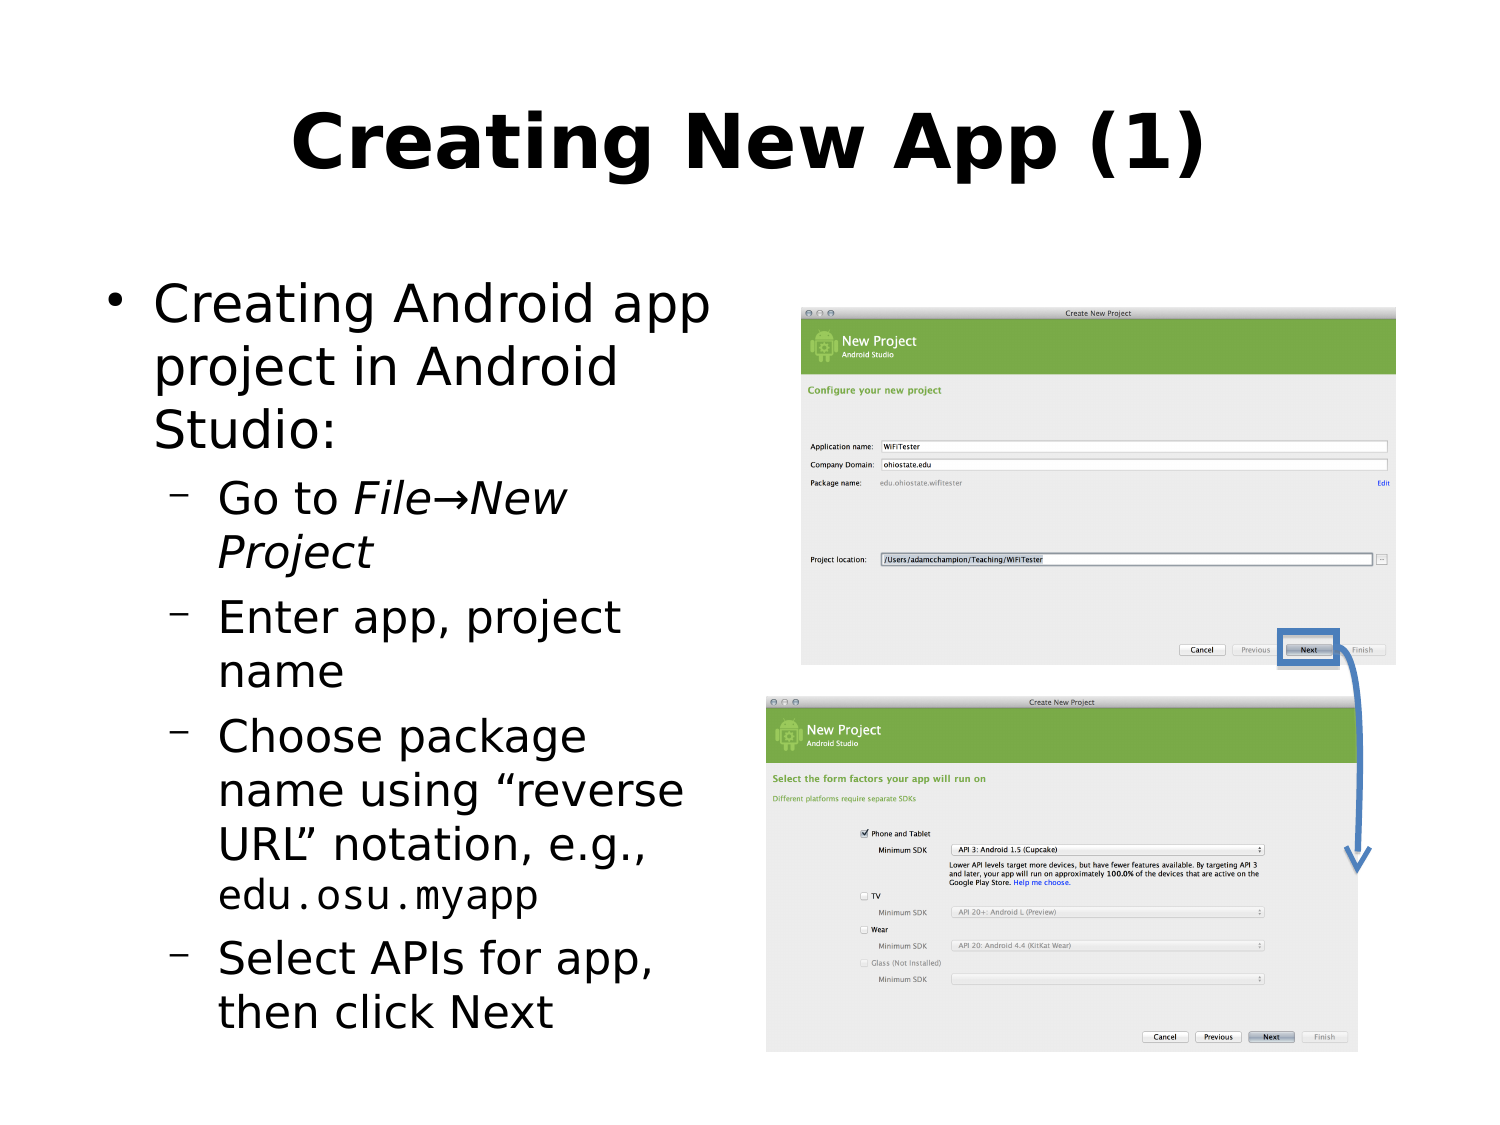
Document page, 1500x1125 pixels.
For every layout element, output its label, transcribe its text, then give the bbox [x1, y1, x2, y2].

picture [1283, 640, 1333, 659]
list Creating Android app project in Android Studio: Go to File→New Project Enter app, project name Choose package name using “reverse URL” notation, e.g., edu.osu.myapp Select APIs for app, then click Next [75, 262, 738, 1047]
picture [1340, 656, 1348, 670]
title Creating New App (1) [75, 45, 1426, 233]
picture [801, 302, 1396, 670]
picture [766, 696, 1358, 1052]
